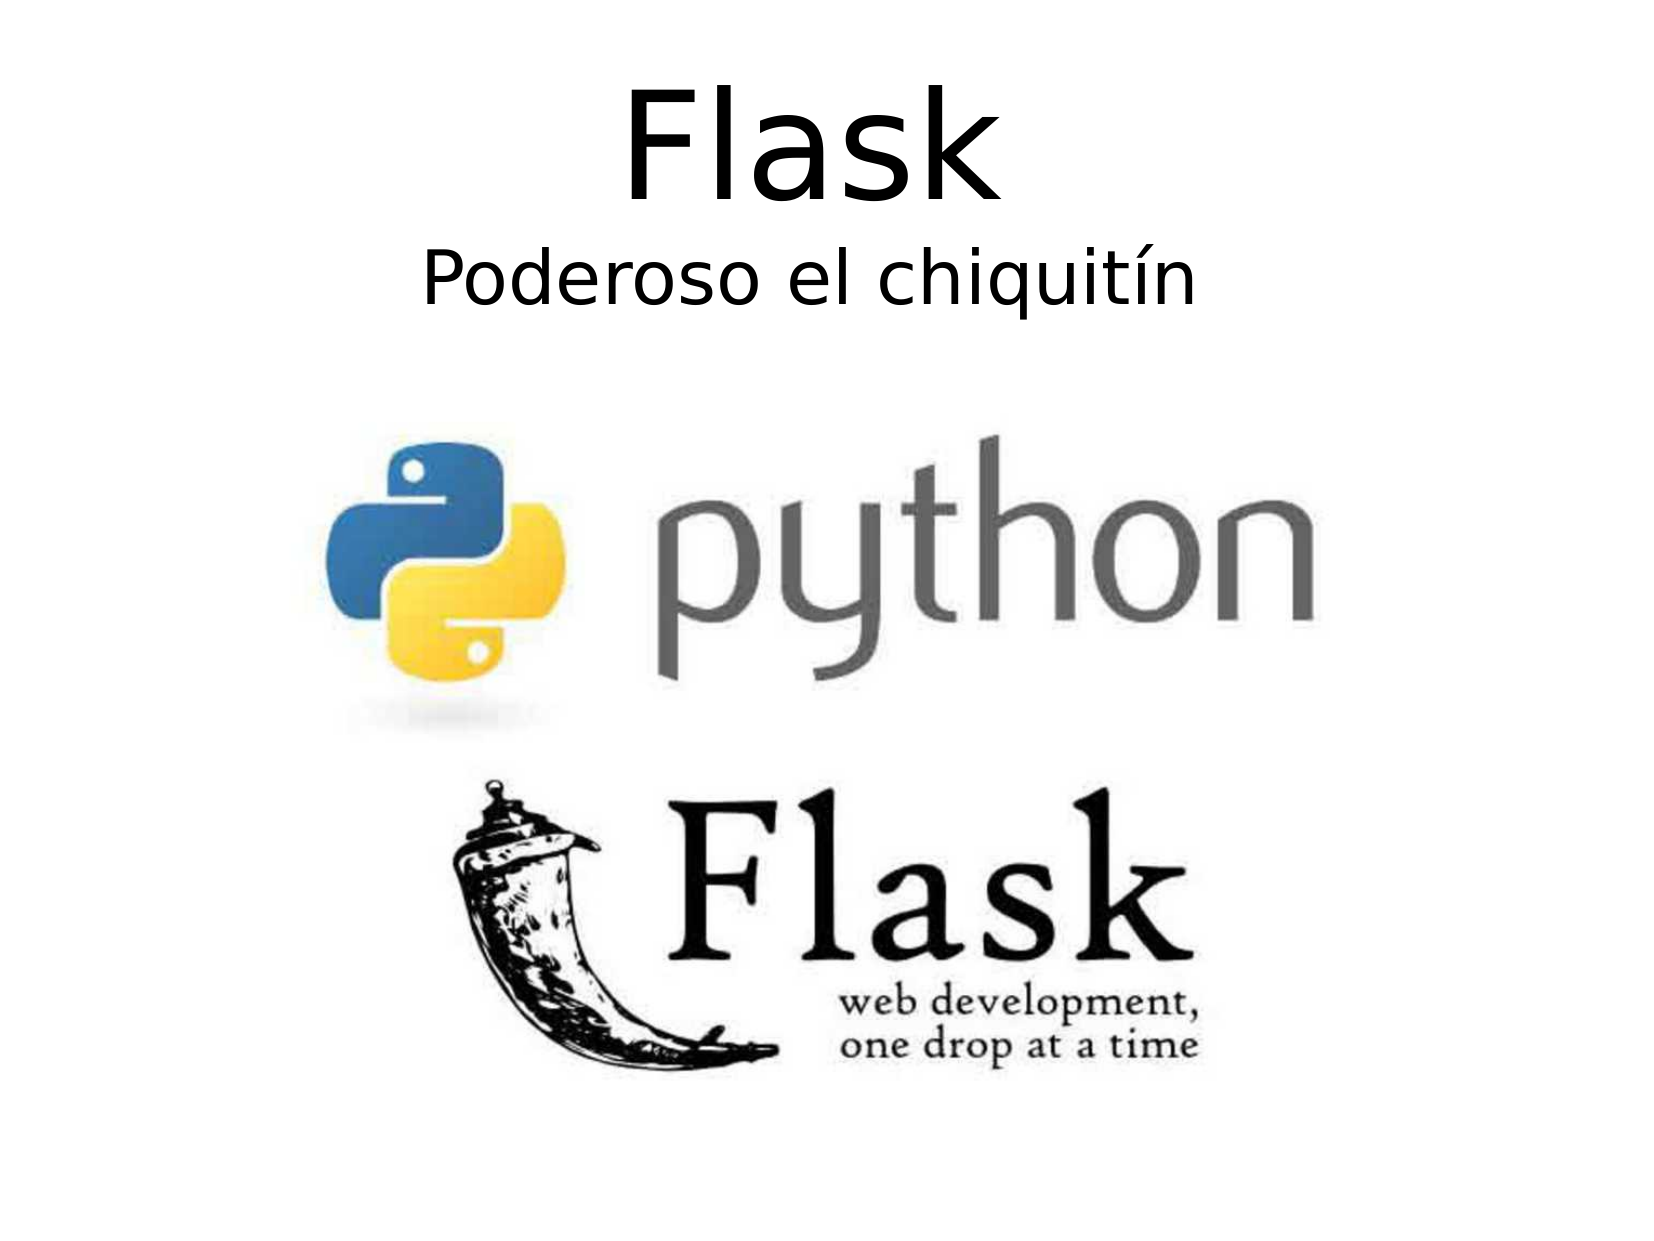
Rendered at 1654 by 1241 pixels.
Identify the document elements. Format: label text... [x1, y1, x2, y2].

title Flask Poderoso el chiquitín [270, 60, 1351, 322]
picture [273, 405, 1381, 1125]
